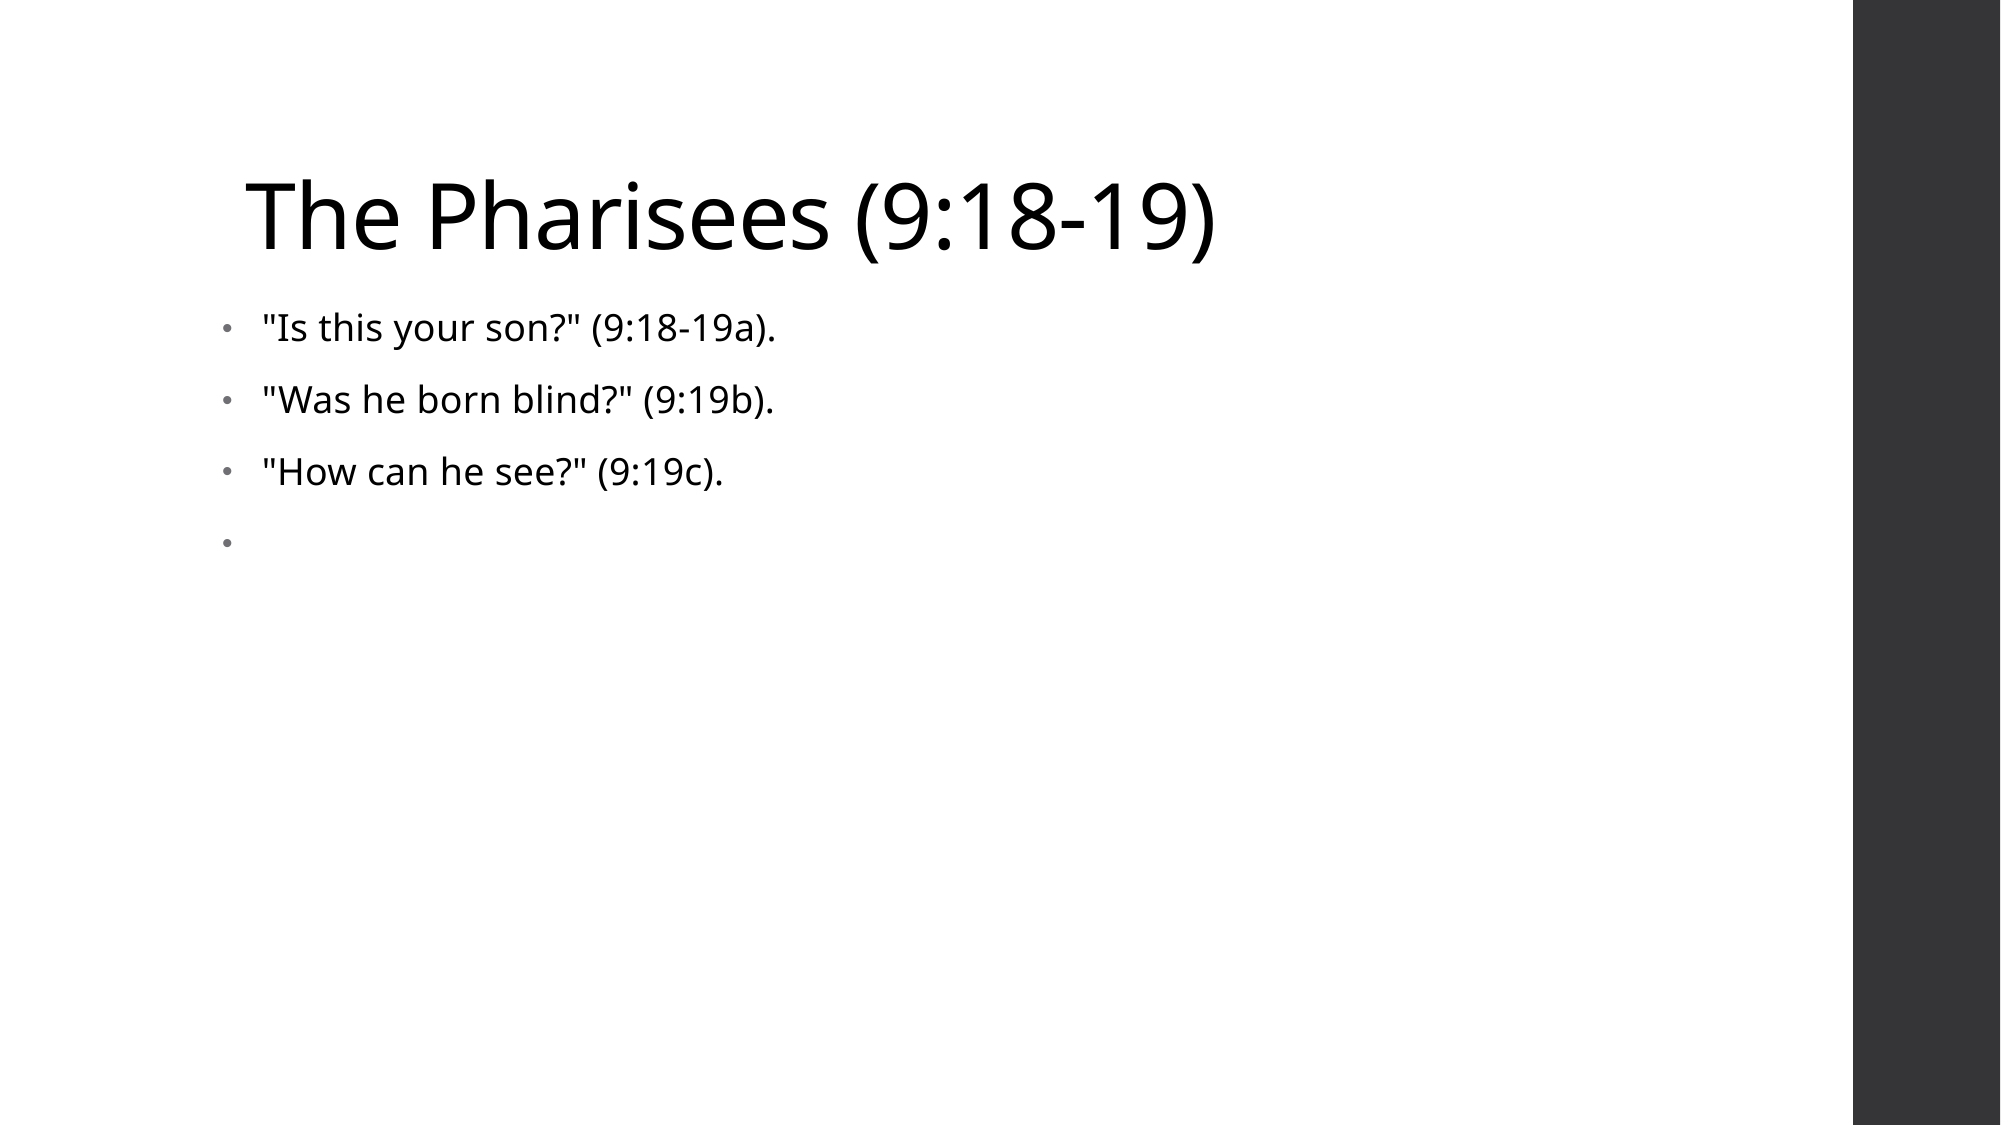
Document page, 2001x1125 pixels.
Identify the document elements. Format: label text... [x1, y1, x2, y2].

title The Pharisees (9:18-19) [206, 60, 1797, 278]
list "Is this your son?" (9:18-19a). "Was he born blind?" (9:19b). "How can he see?" (9:19c). [206, 299, 1617, 1014]
